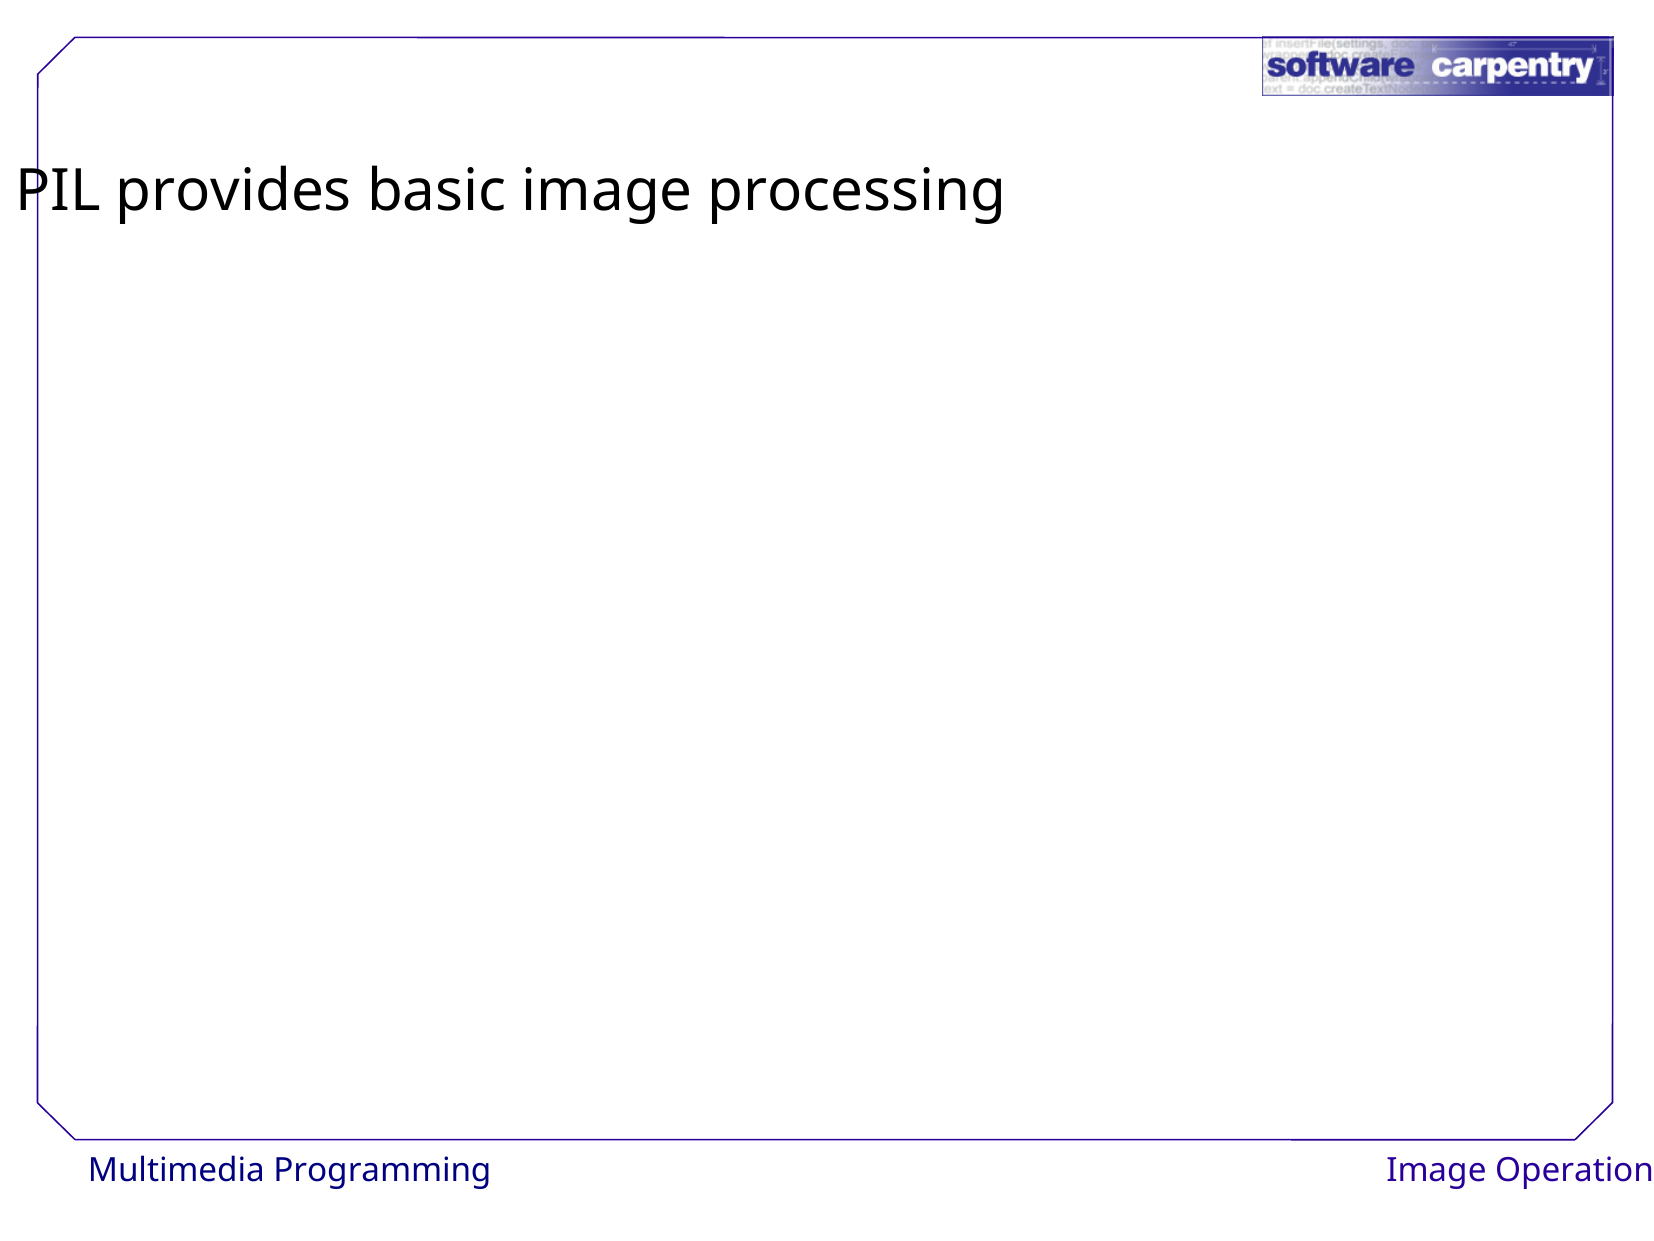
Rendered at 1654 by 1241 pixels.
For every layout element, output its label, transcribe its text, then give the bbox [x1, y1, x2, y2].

picture [1262, 36, 1614, 96]
text_box PIL provides basic image processing [0, 109, 1172, 231]
